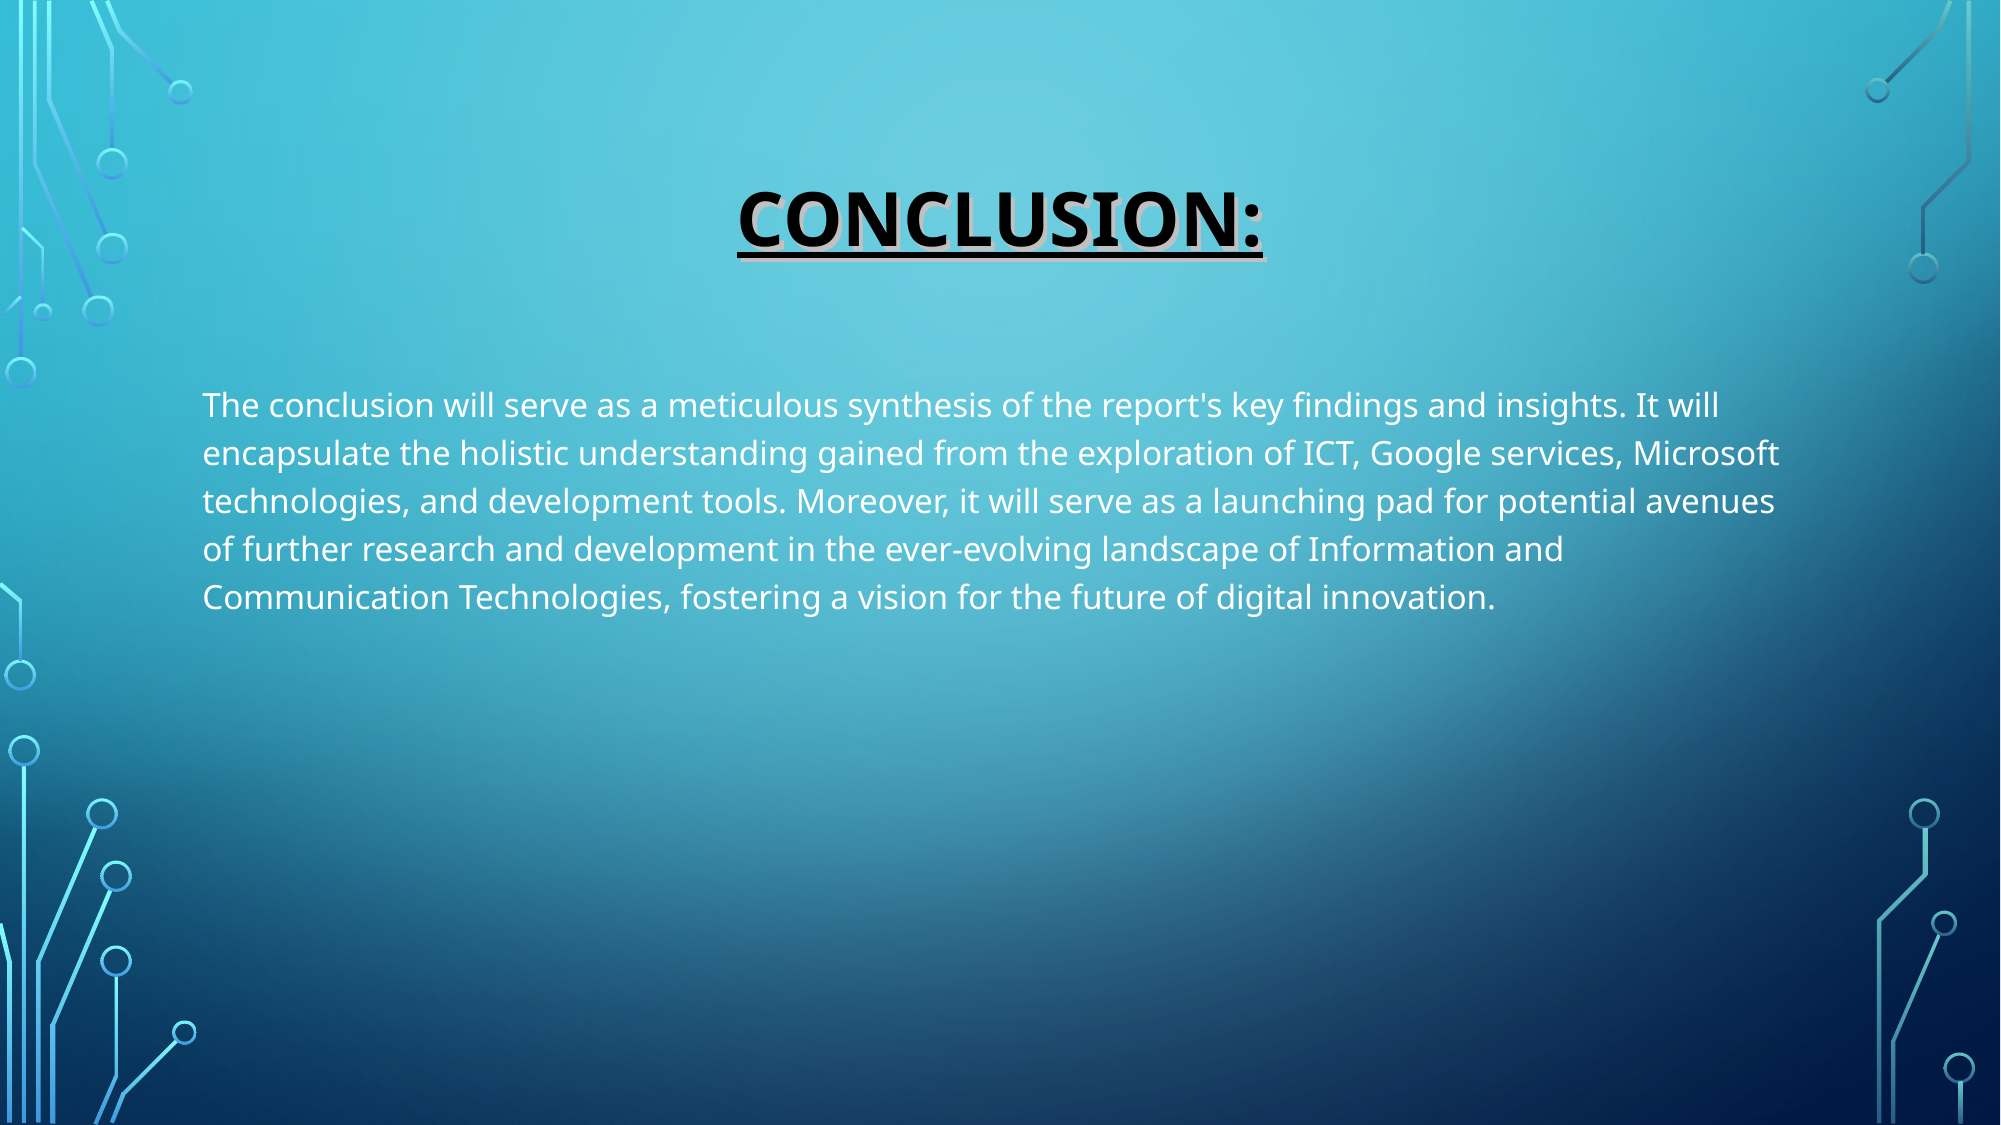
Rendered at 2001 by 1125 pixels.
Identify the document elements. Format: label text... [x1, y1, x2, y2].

title Conclusion: [187, 101, 1813, 344]
list The conclusion will serve as a meticulous synthesis of the report's key findings and insights. It will encapsulate the holistic understanding gained from the exploration of ICT, Google services, Microsoft technologies, and development tools. Moreover, it will serve as a launching pad for potential avenues of further research and development in the ever-evolving landscape of Information and Communication Technologies, fostering a vision for the future of digital innovation. [187, 369, 1813, 951]
